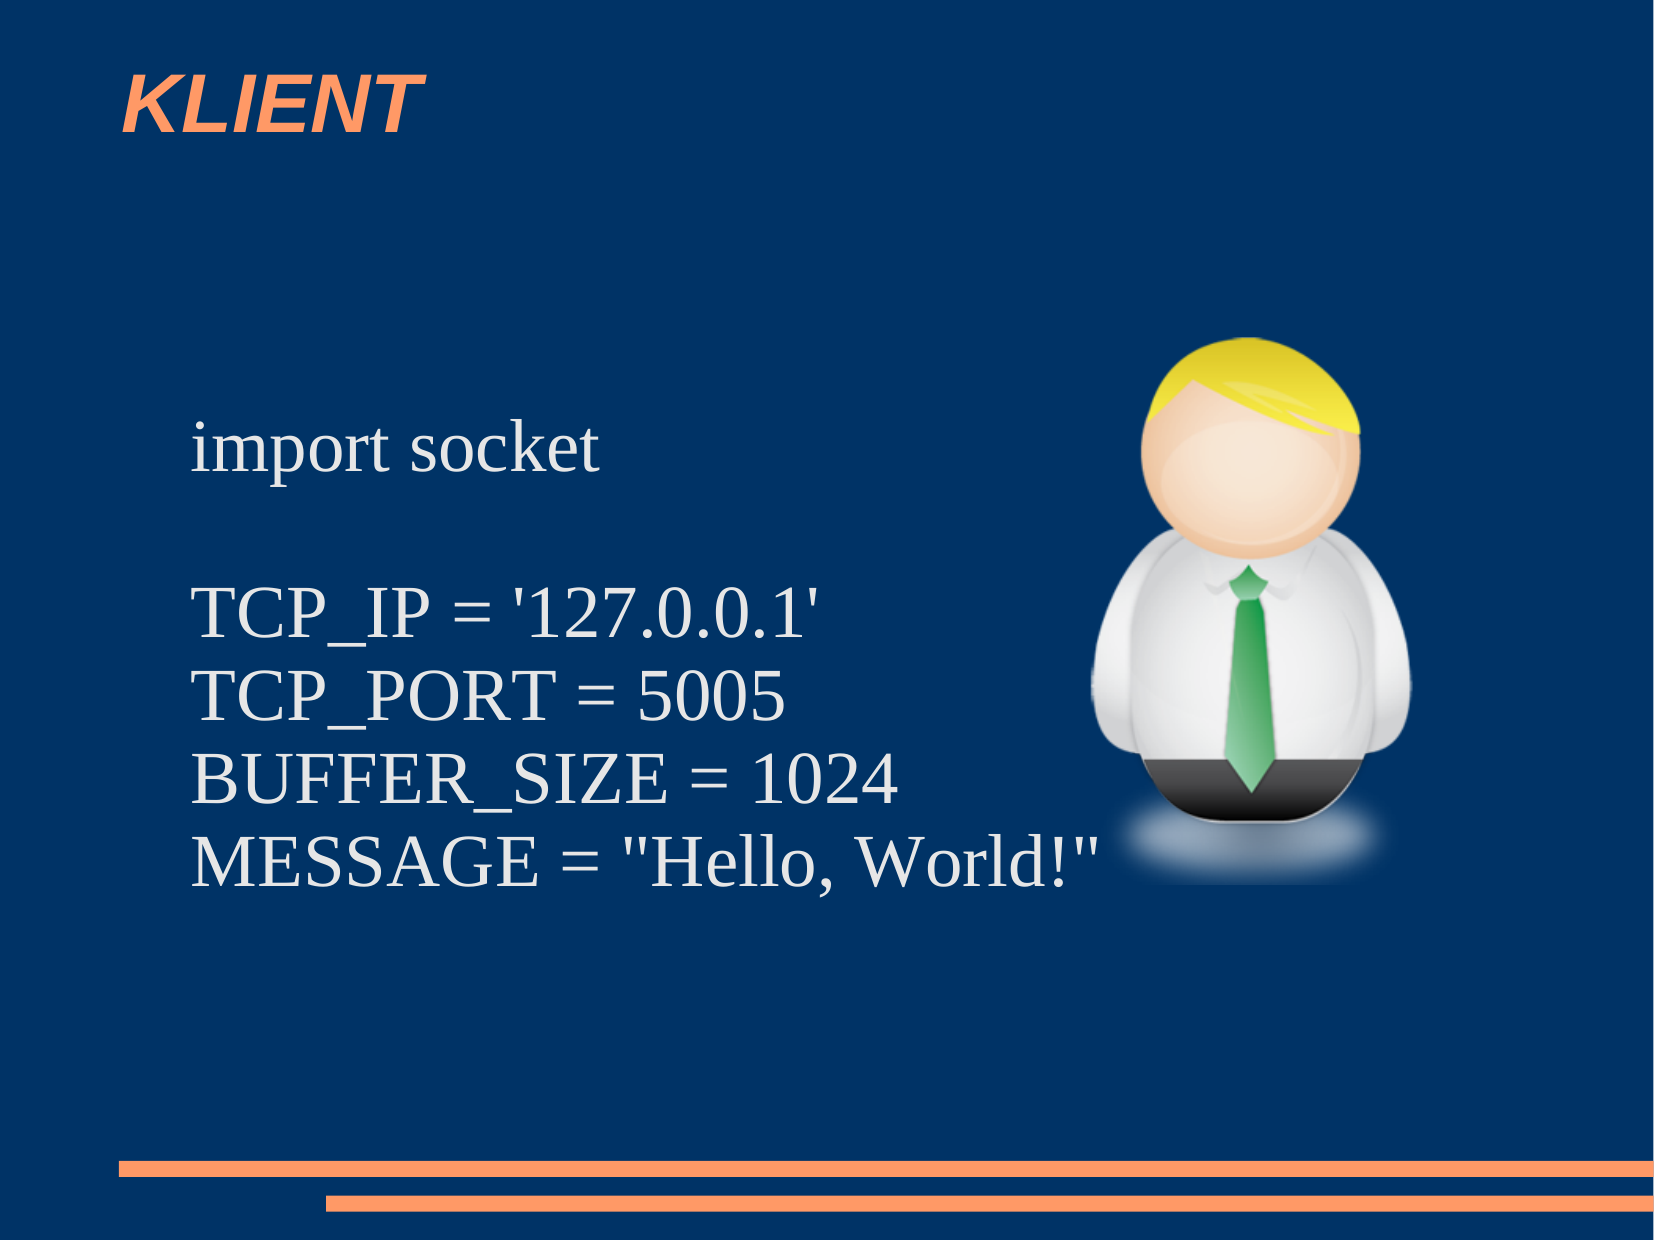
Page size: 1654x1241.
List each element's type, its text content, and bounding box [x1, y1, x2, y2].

list import socket TCP_IP = '127.0.0.1' TCP_PORT = 5005 BUFFER_SIZE = 1024 MESSAGE = "Hello, World!" [120, 405, 1560, 1216]
title KLIENT [121, 46, 1534, 254]
picture [1041, 294, 1471, 886]
